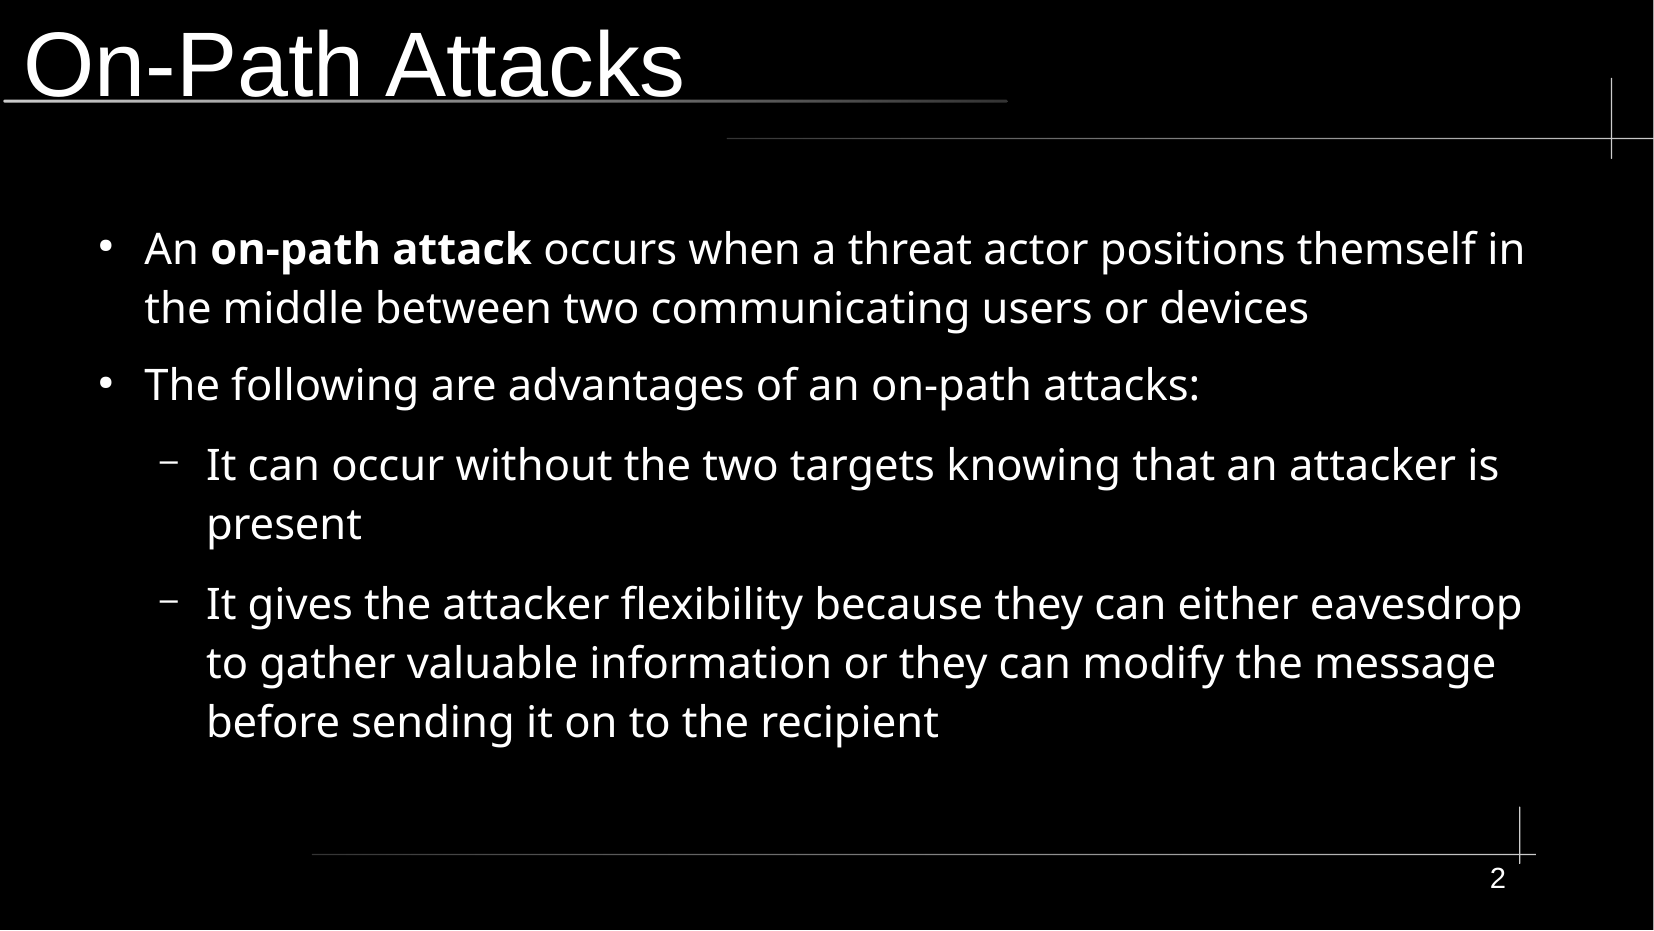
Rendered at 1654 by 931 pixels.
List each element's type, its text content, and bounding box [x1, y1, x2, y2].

list An on-path attack occurs when a threat actor positions themself in the middle between two communicating users or devices The following are advantages of an on-path attacks: It can occur without the two targets knowing that an attacker is present It gives the attacker flexibility because they can either eavesdrop to gather valuable information or they can modify the message before sending it on to the recipient [82, 217, 1571, 758]
title On-Path Attacks [23, 11, 1589, 119]
